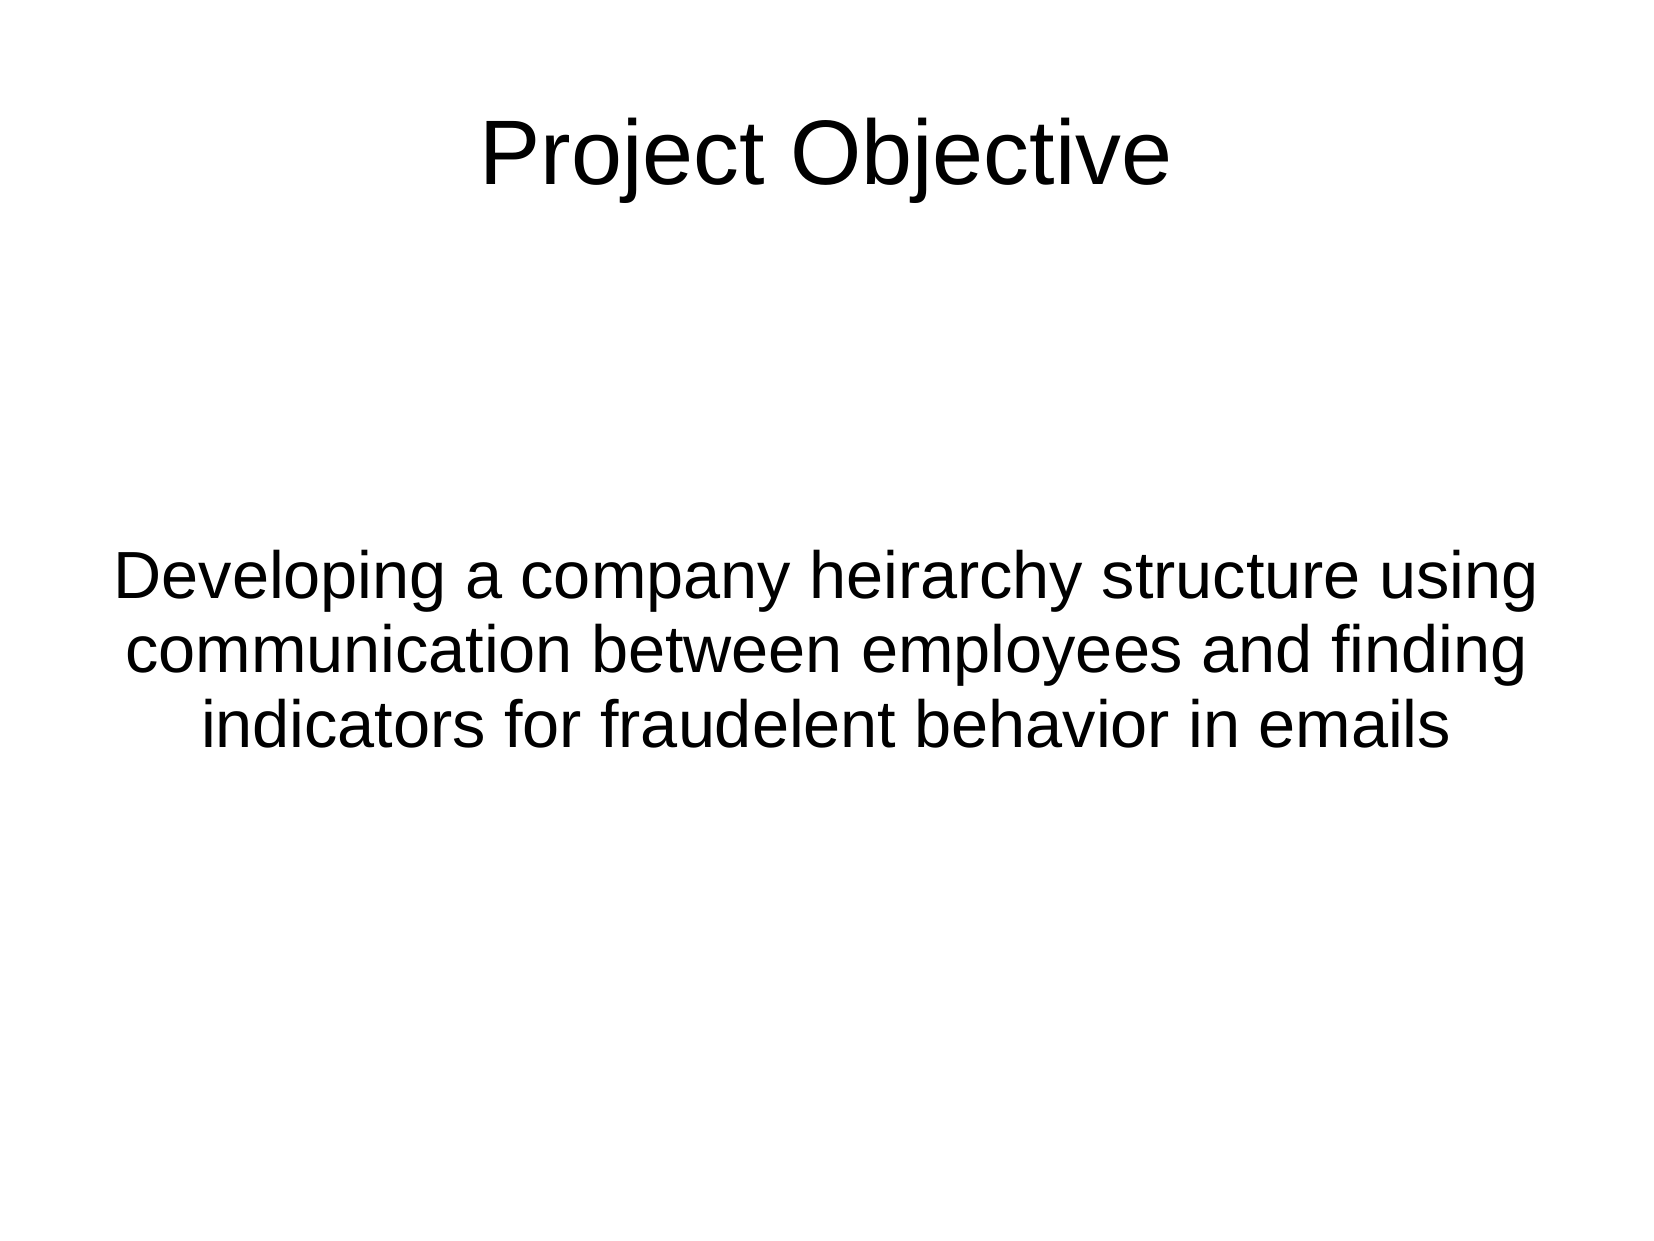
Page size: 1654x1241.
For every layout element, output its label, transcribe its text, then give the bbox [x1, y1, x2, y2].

subtitle Developing a company heirarchy structure using communication between employees and finding indicators for fraudelent behavior in emails [82, 290, 1571, 1010]
title Project Objective [82, 49, 1571, 257]
